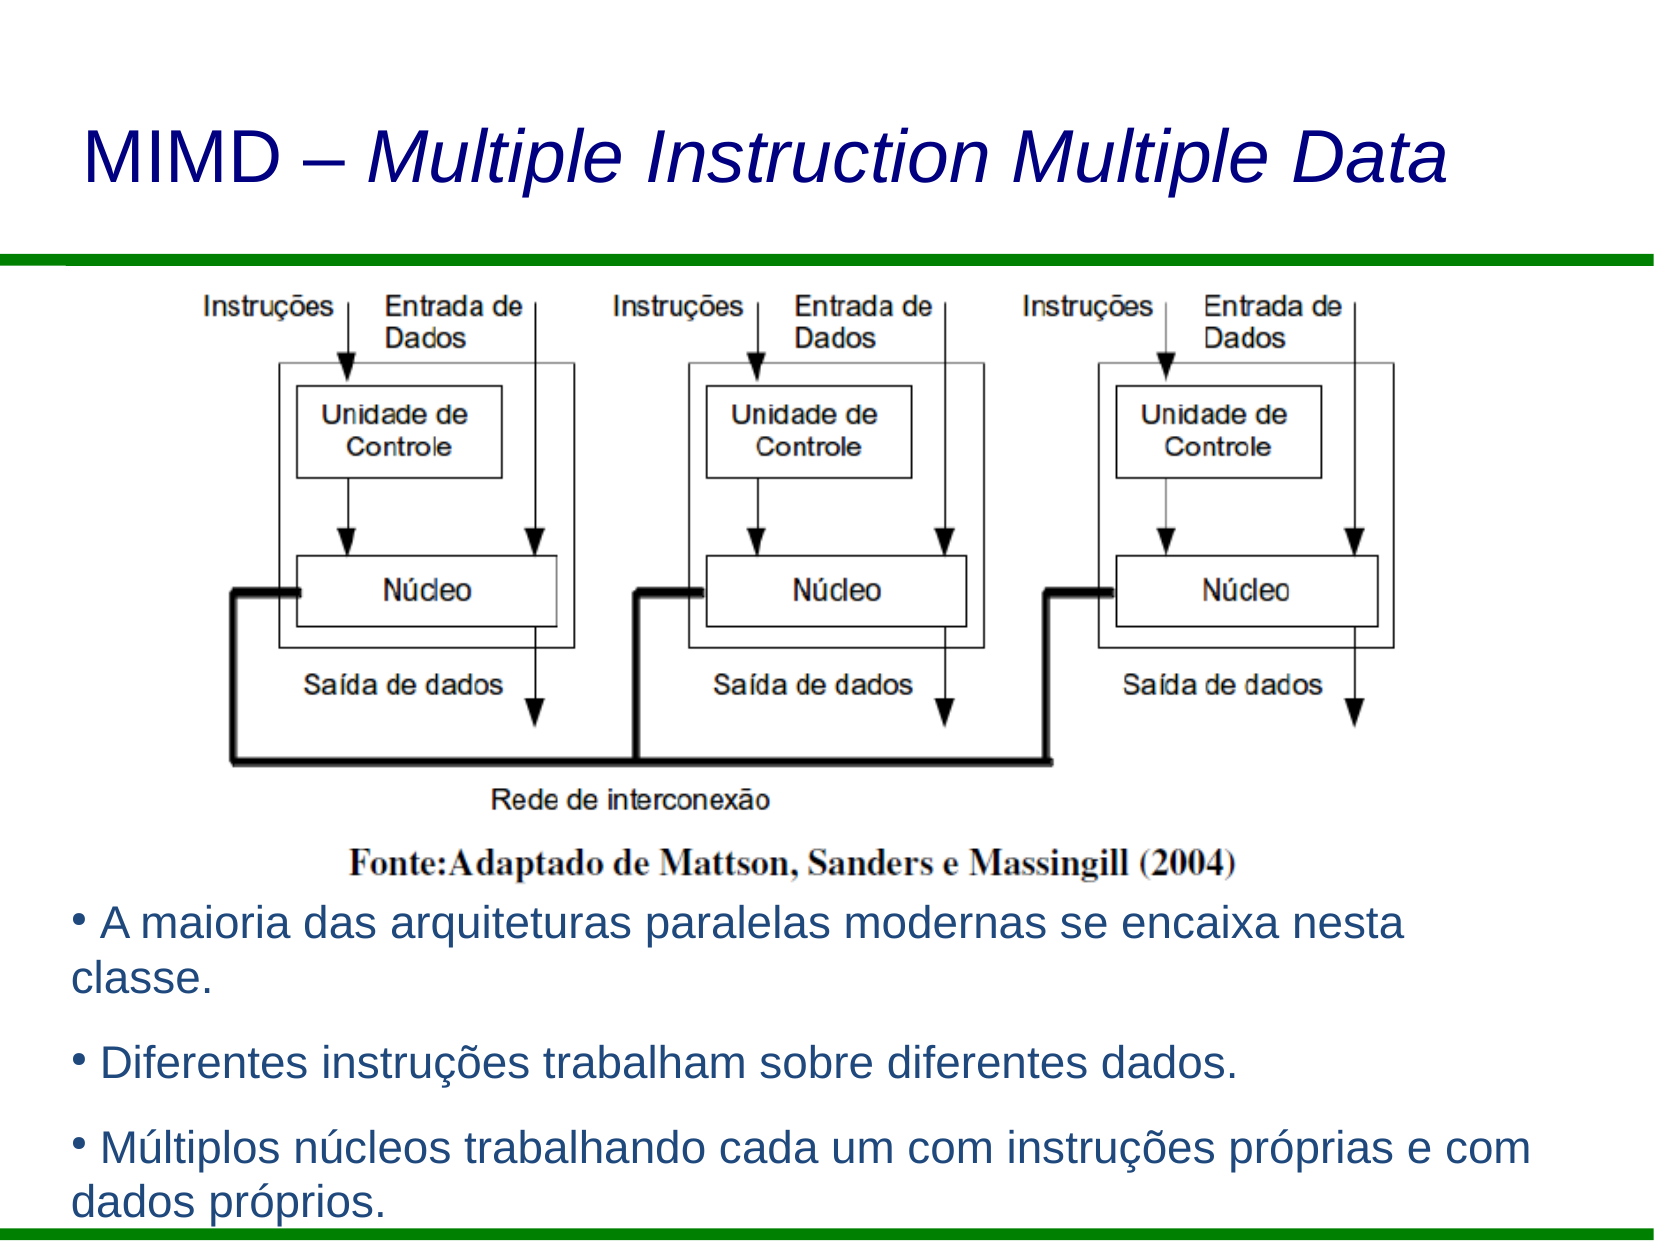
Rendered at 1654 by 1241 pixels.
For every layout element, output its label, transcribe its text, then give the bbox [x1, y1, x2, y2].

text_box MIMD – Multiple Instruction Multiple Data [82, 107, 1571, 199]
text_box A maioria das arquiteturas paralelas modernas se encaixa nesta classe. Diferentes instruções trabalham sobre diferentes dados. Múltiplos núcleos trabalhando cada um com instruções próprias e com dados próprios. [70, 893, 1559, 1228]
picture [187, 274, 1418, 895]
